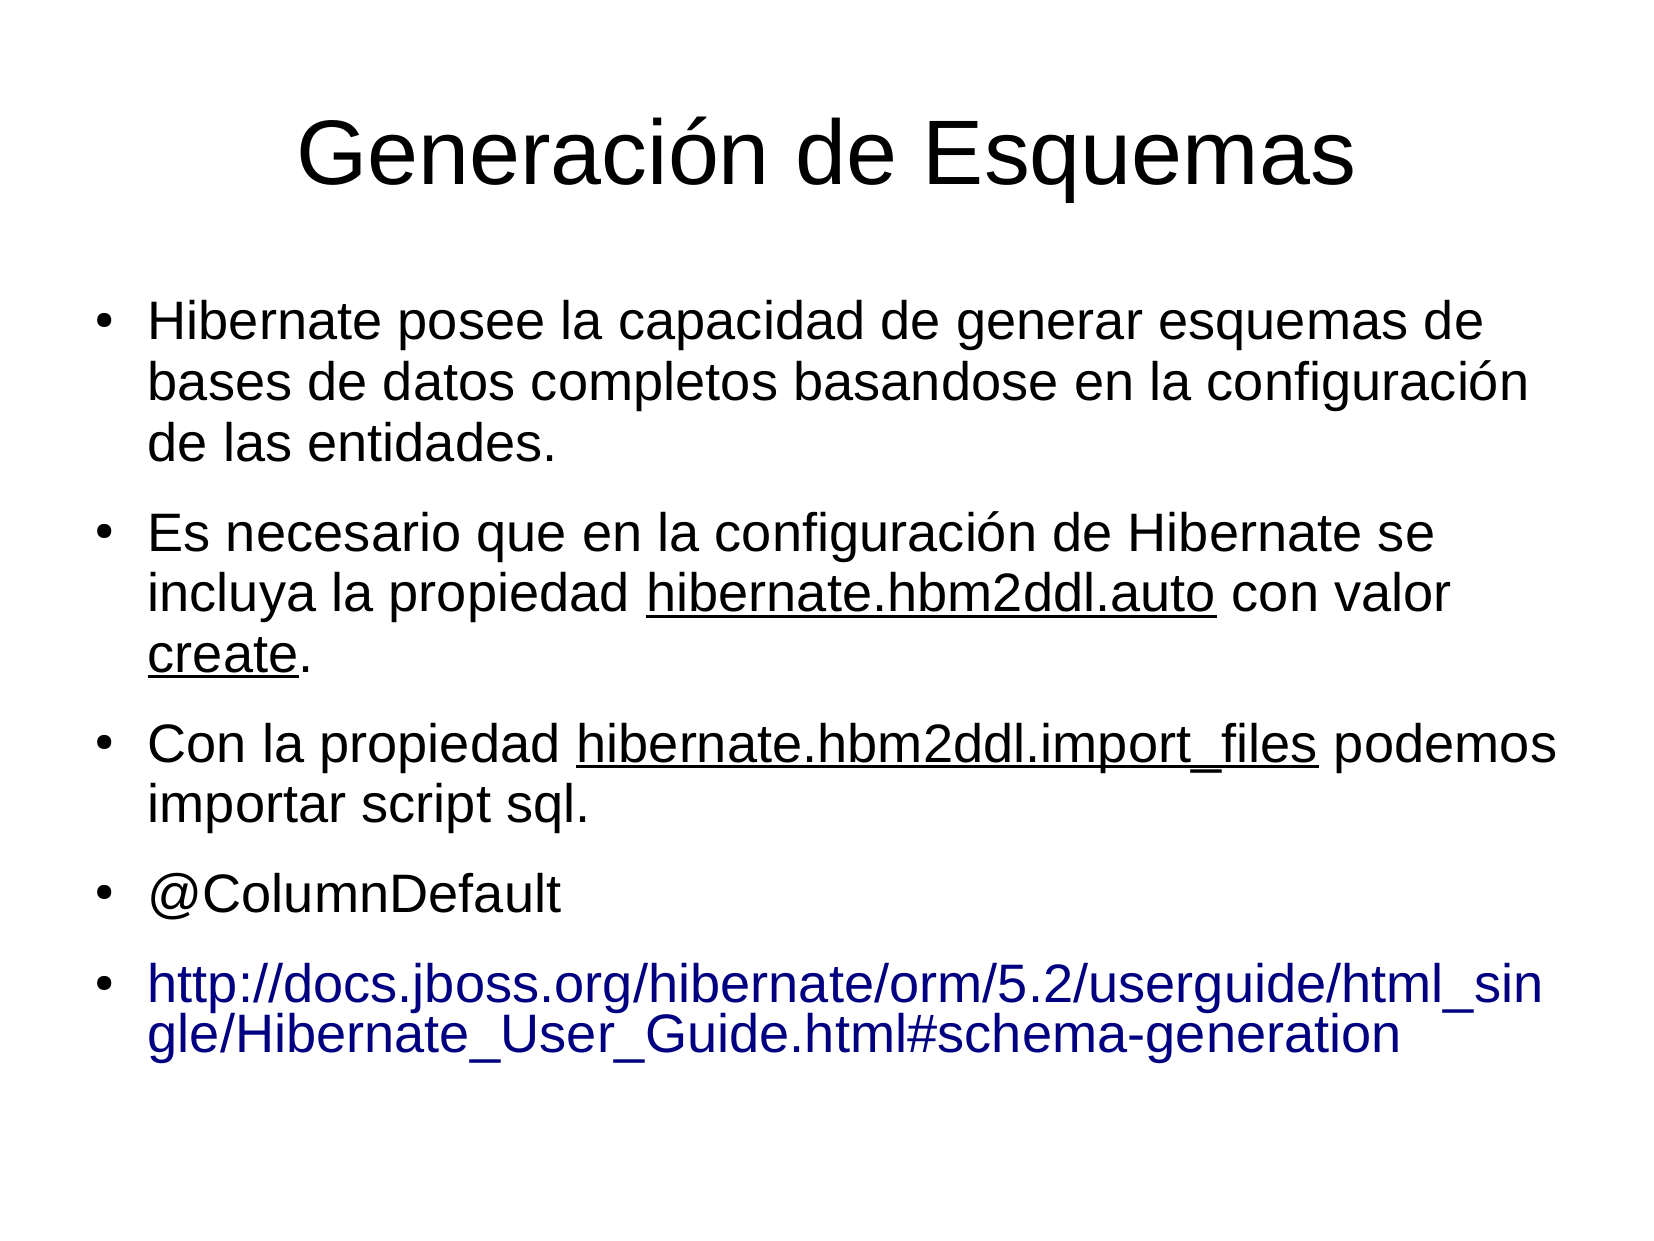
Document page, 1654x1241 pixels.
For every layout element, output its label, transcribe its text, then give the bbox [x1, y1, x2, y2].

list Hibernate posee la capacidad de generar esquemas de bases de datos completos basandose en la configuración de las entidades. Es necesario que en la configuración de Hibernate se incluya la propiedad hibernate.hbm2ddl.auto con valor create. Con la propiedad hibernate.hbm2ddl.import_files podemos importar script sql. @ColumnDefault http://docs.jboss.org/hibernate/orm/5.2/userguide/html_single/Hibernate_User_Guide.html#schema-generation [76, 291, 1565, 1199]
title Generación de Esquemas [82, 49, 1571, 257]
